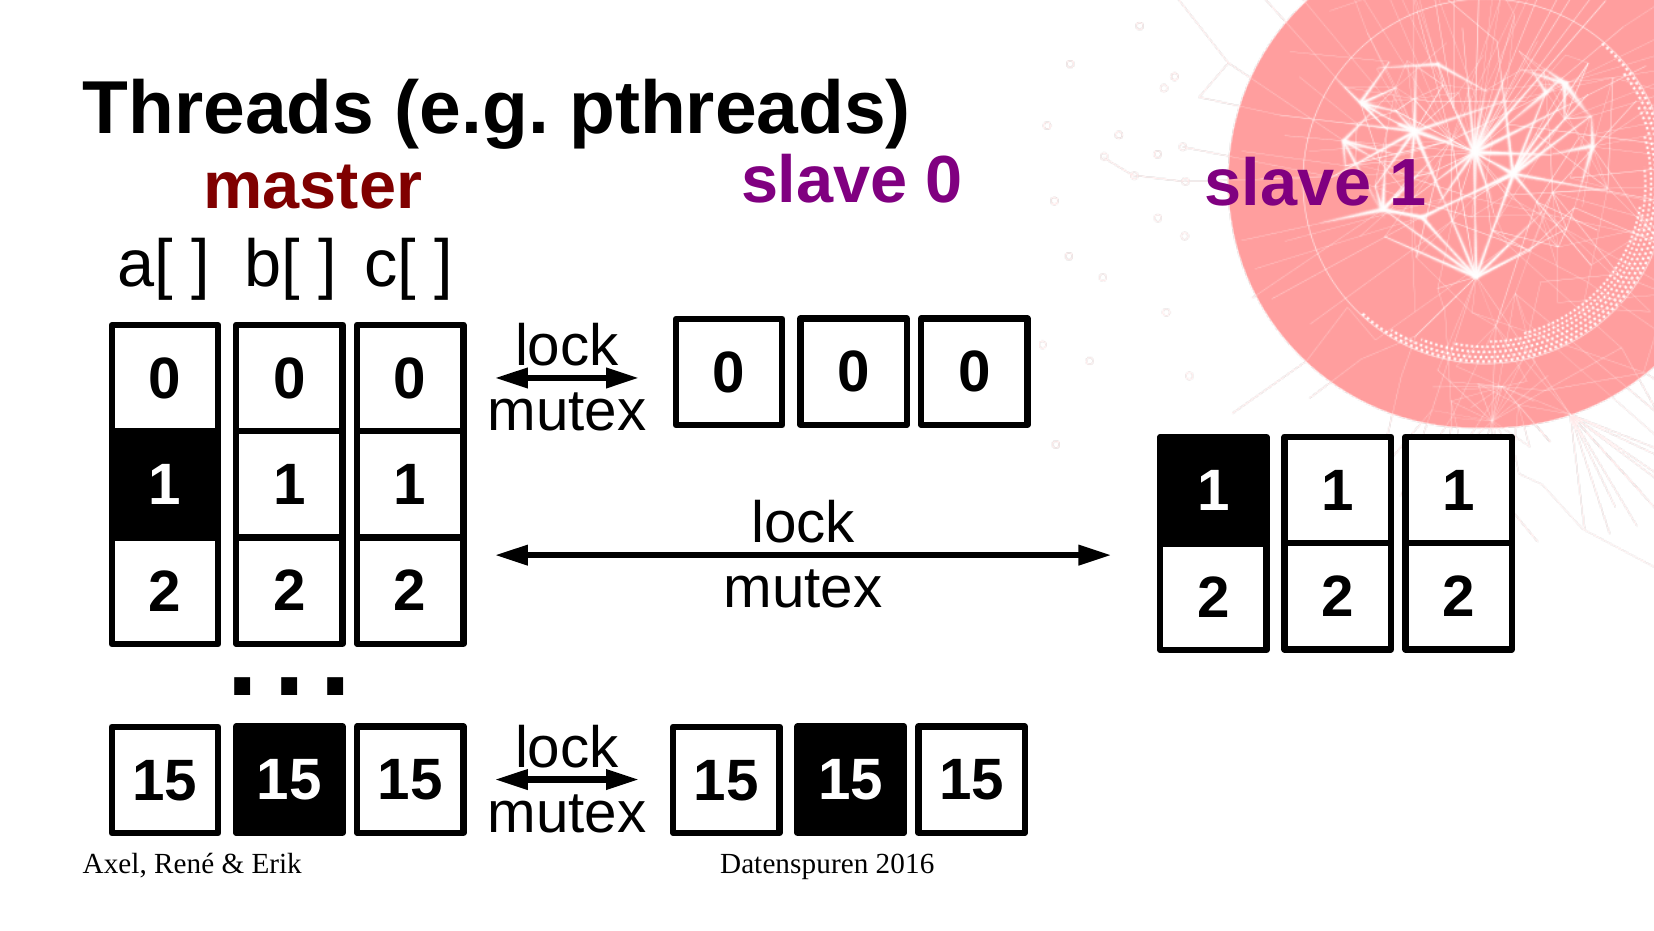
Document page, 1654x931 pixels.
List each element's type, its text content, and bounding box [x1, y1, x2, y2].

title Threads (e.g. pthreads) [82, 65, 1571, 150]
text_box 15 [918, 726, 1025, 833]
text_box 0 [921, 318, 1028, 425]
text_box 1 [1405, 436, 1512, 543]
text_box 0 [800, 318, 907, 425]
text_box 2 [1160, 543, 1267, 650]
text_box 15 [111, 726, 219, 834]
text_box 0 [111, 326, 219, 431]
text_box 1 [236, 431, 343, 537]
text_box master [188, 140, 438, 231]
text_box c[ ] [345, 218, 473, 325]
text_box 2 [1284, 543, 1391, 650]
text_box 15 [236, 726, 343, 833]
text_box 2 [111, 537, 200, 645]
text_box ... [200, 537, 378, 739]
text_box slave 1 [1190, 137, 1471, 227]
text_box 1 [111, 431, 219, 537]
text_box 0 [676, 318, 783, 426]
text_box 2 [357, 537, 464, 644]
text_box 0 [236, 325, 343, 431]
text_box 15 [357, 726, 464, 833]
text_box 1 [1160, 437, 1267, 543]
text_box slave 0 [726, 134, 1007, 225]
text_box a[ ] [100, 218, 228, 326]
text_box b[ ] [227, 231, 345, 325]
text_box 1 [357, 431, 464, 537]
text_box 2 [1405, 543, 1512, 650]
text_box 0 [357, 325, 464, 431]
text_box 15 [797, 726, 904, 833]
text_box 1 [1284, 436, 1391, 543]
text_box 15 [673, 726, 780, 834]
